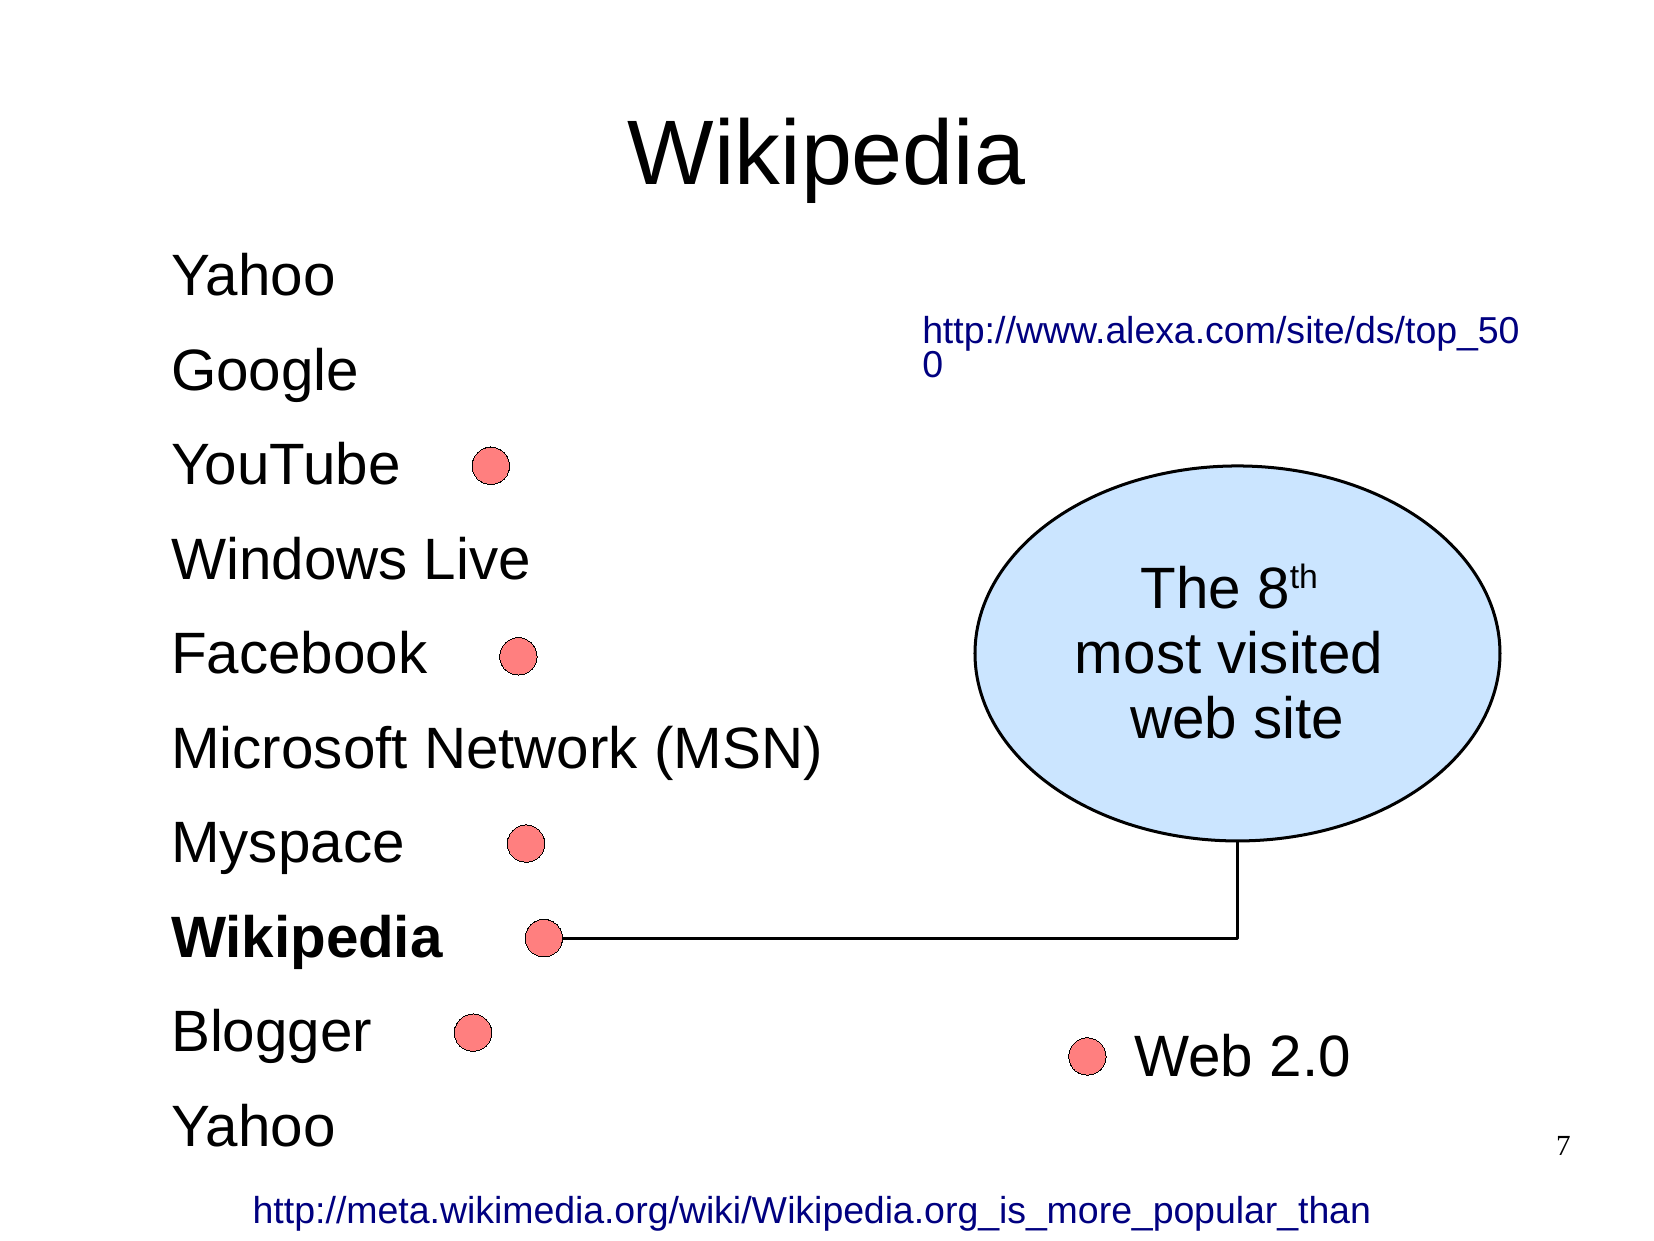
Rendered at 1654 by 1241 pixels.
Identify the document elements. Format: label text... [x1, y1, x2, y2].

text_box [507, 824, 545, 863]
text_box [1068, 1037, 1092, 1076]
text_box Web 2.0 [1092, 1016, 1393, 1097]
text_box http://www.alexa.com/site/ds/top_500 [907, 302, 1553, 360]
title Wikipedia [82, 49, 1571, 257]
list Yahoo Google YouTube Windows Live Facebook Microsoft Network (MSN) Myspace Wikipedia Blogger Yahoo [153, 242, 1013, 1177]
text_box [472, 446, 510, 485]
text_box [454, 1013, 492, 1052]
text_box [499, 637, 538, 676]
text_box http://meta.wikimedia.org/wiki/Wikipedia.org_is_more_popular_than... [237, 1182, 1417, 1240]
text_box The 8th most visited web site [975, 465, 1501, 841]
text_box [525, 919, 563, 957]
